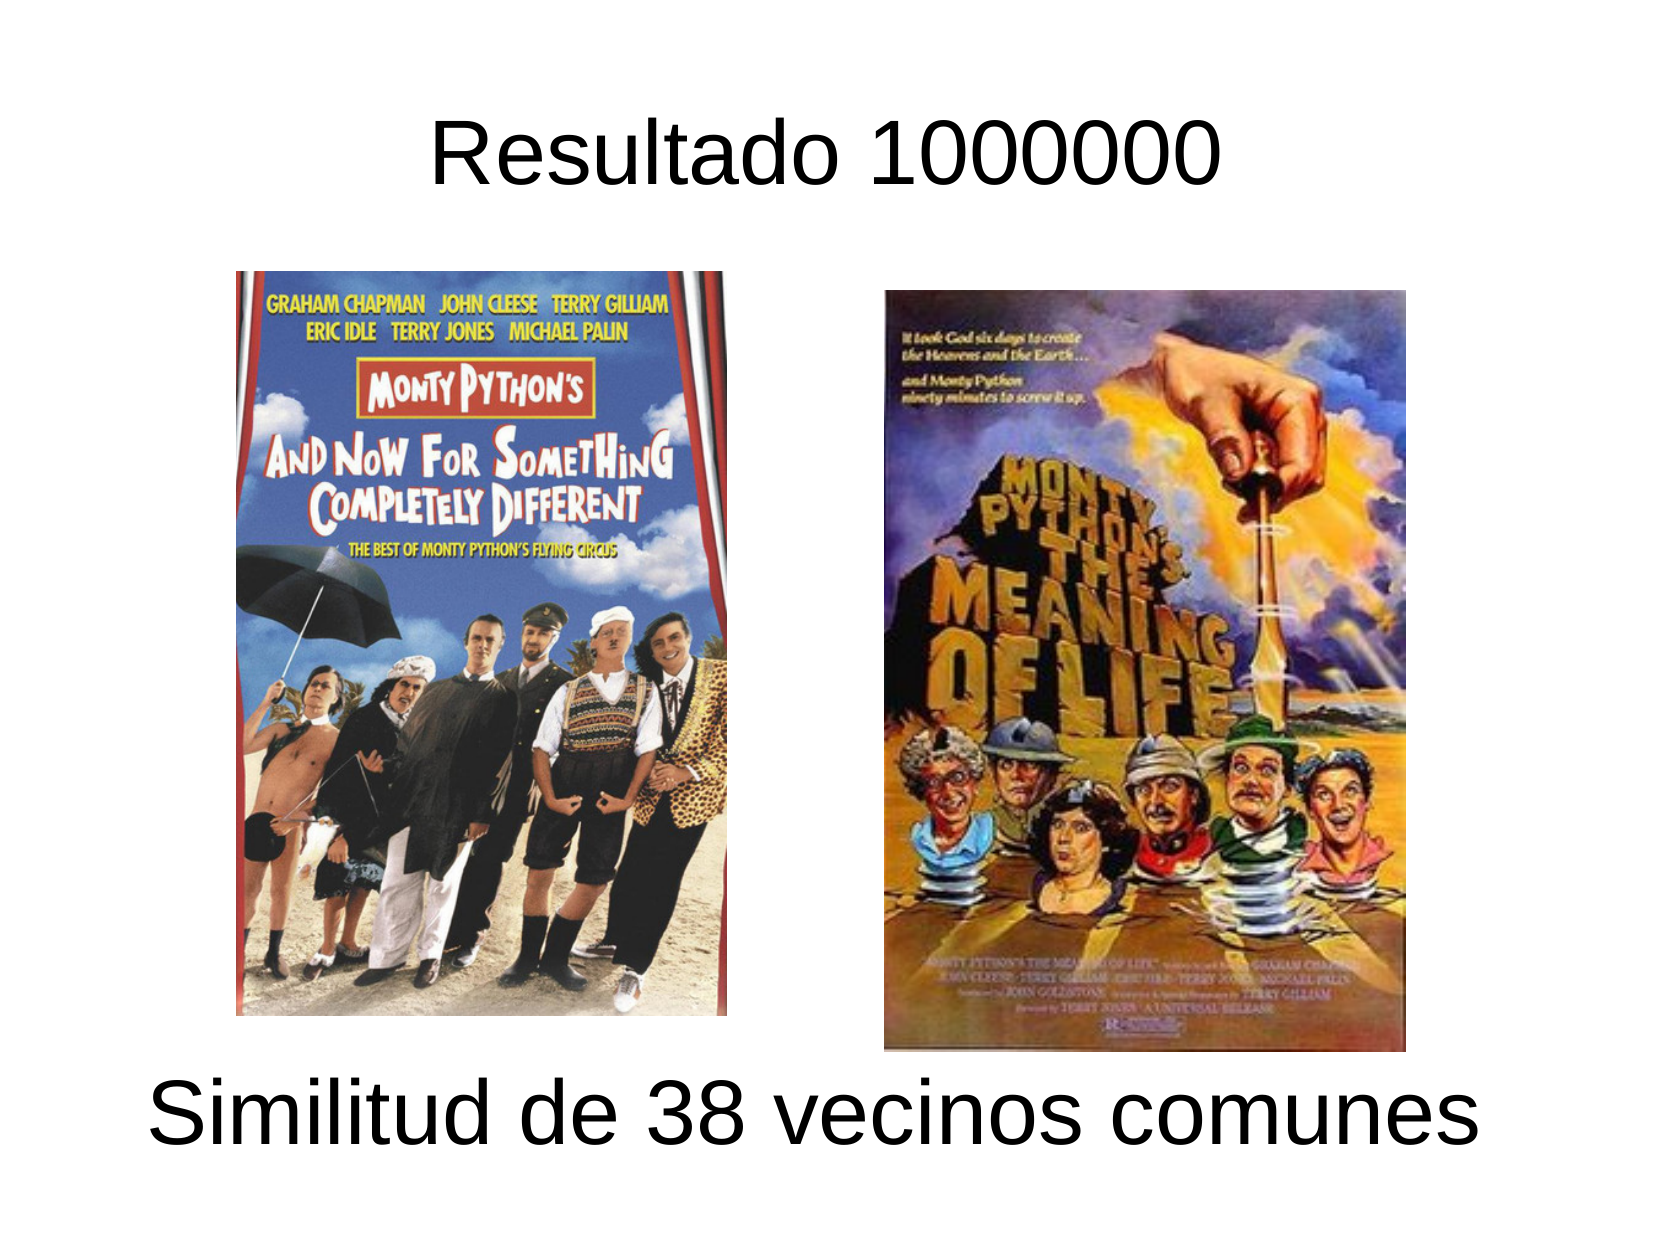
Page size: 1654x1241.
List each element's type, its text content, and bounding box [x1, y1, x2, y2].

picture [236, 271, 727, 1016]
title Resultado 1000000 [82, 49, 1571, 257]
title Similitud de 38 vecinos comunes [70, 1009, 1560, 1217]
picture [884, 290, 1406, 1052]
